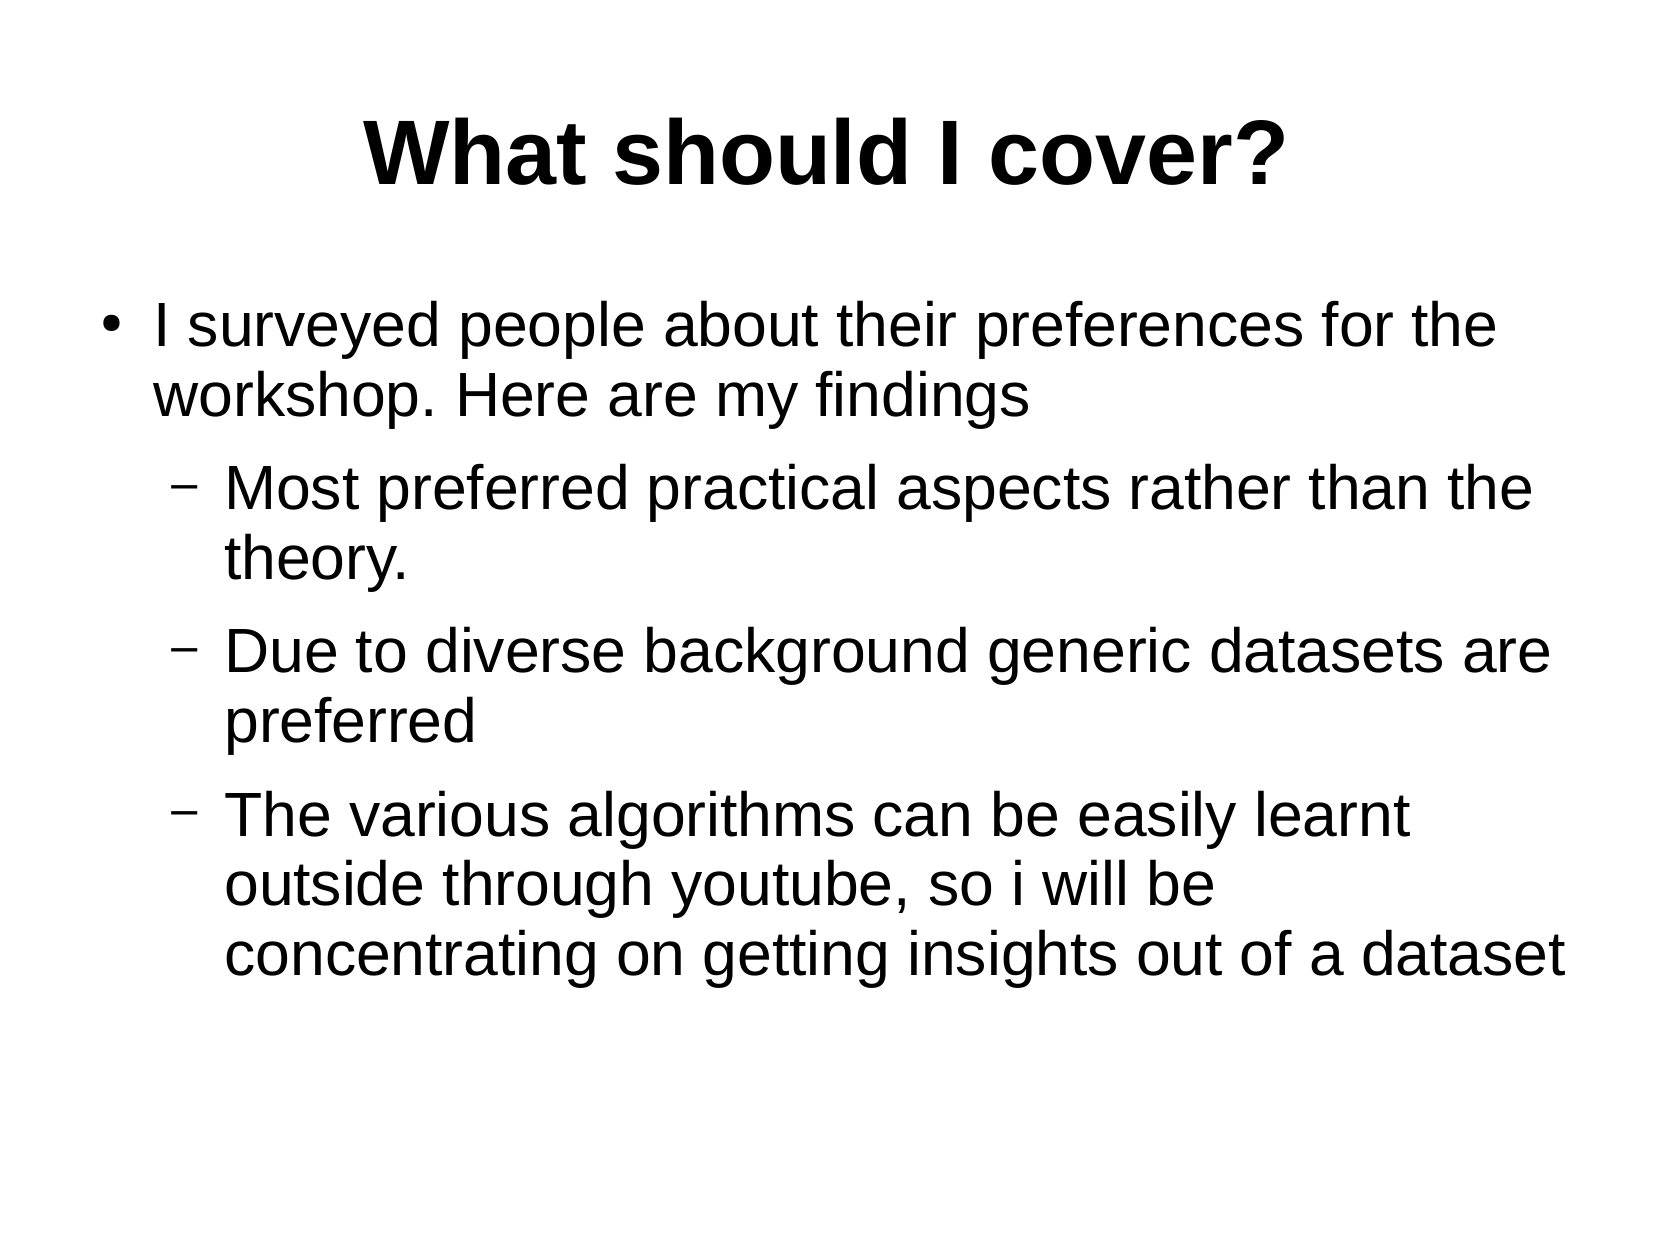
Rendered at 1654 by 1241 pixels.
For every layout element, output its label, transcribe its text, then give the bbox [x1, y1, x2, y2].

list I surveyed people about their preferences for the workshop. Here are my findings Most preferred practical aspects rather than the theory. Due to diverse background generic datasets are preferred The various algorithms can be easily learnt outside through youtube, so i will be concentrating on getting insights out of a dataset [82, 290, 1571, 1010]
title What should I cover? [82, 49, 1571, 257]
